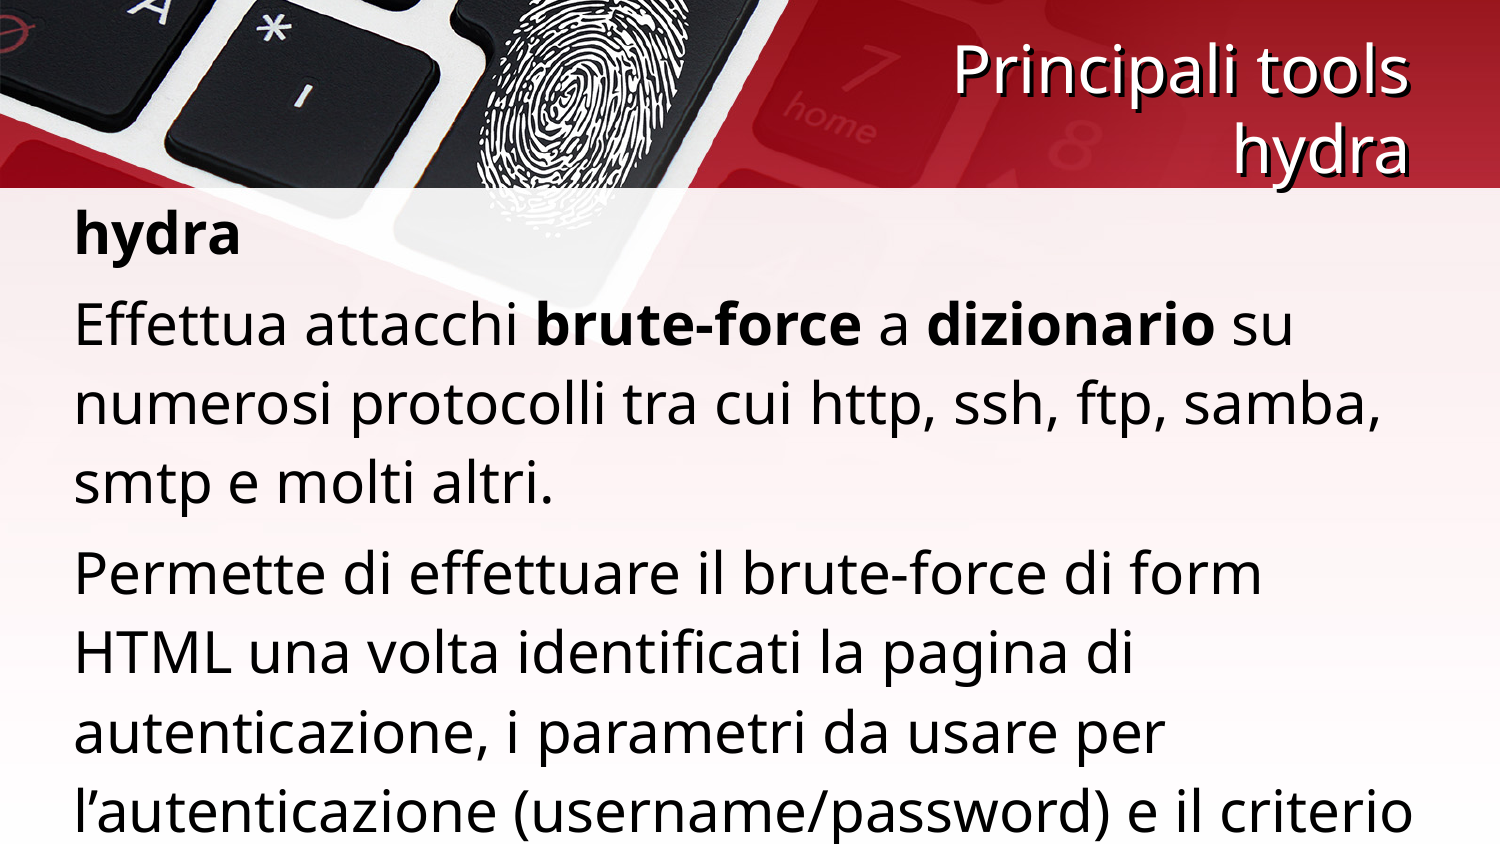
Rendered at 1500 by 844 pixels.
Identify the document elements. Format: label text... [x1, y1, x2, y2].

picture [0, 0, 1500, 844]
list hydra Effettua attacchi brute-force a dizionario su numerosi protocolli tra cui http, ssh, ftp, samba, smtp e molti altri. Permette di effettuare il brute-force di form HTML una volta identificati la pagina di autenticazione, i parametri da usare per l’autenticazione (username/password) e il criterio con il quale definire se l’autenticazione è andata a buon fine o meno. https://github.com/vanhauser-thc/thc-hydra [73, 191, 1418, 829]
title Principali tools hydra [73, 46, 1427, 168]
